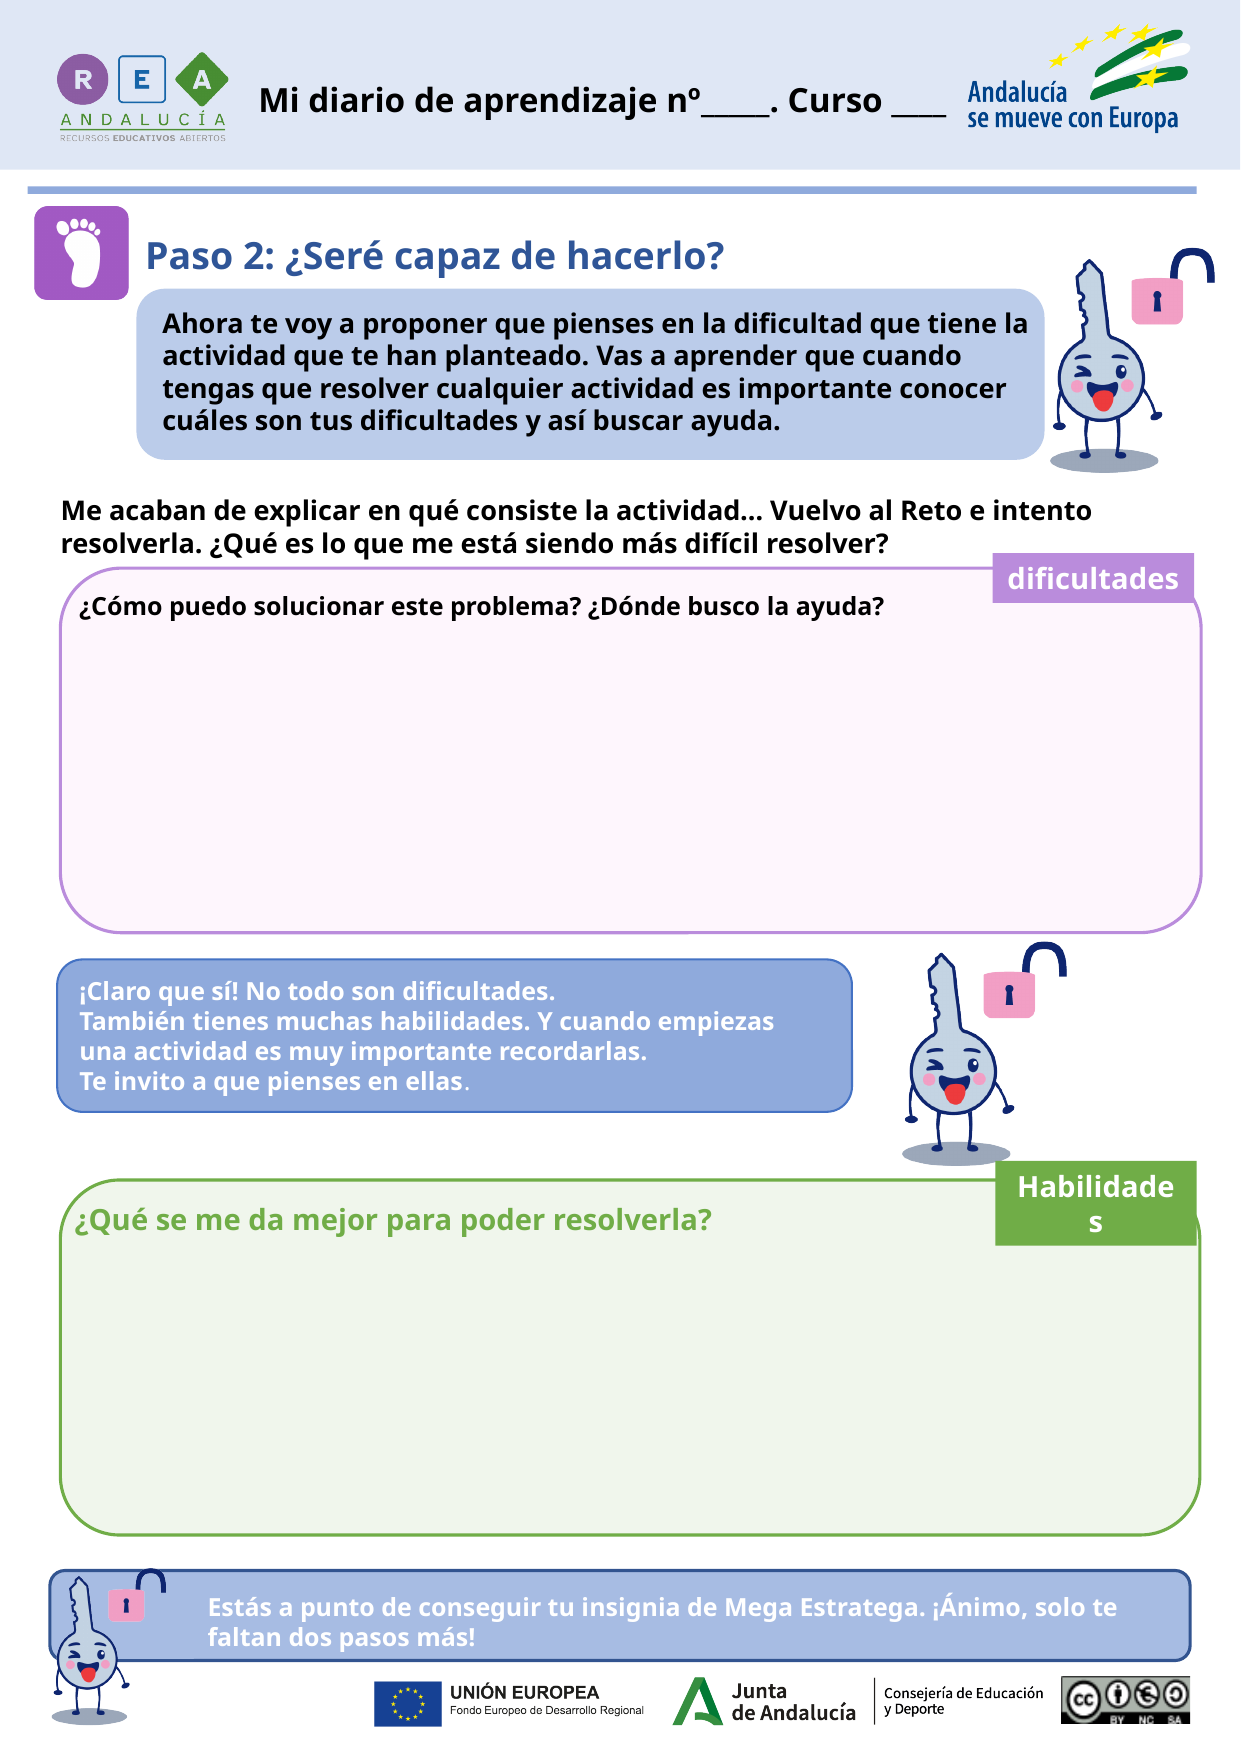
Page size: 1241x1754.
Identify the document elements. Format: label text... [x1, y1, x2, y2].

picture [992, 226, 1241, 487]
text_box [27, 186, 1197, 194]
text_box ¡Claro que sí! No todo son dificultades. También tienes muchas habilidades. Y cuando empiezas una actividad es muy importante recordarlas. Te invito a que pienses en ellas. [57, 959, 844, 1112]
text_box [0, 0, 1241, 170]
text_box ¿Qué se me da mejor para poder resolverla? [59, 1193, 728, 1244]
text_box [136, 288, 1042, 460]
text_box Paso 2: ¿Seré capaz de hacerlo? [130, 224, 741, 285]
picture [844, 920, 1105, 1179]
text_box Habilidades [995, 1160, 1197, 1246]
text_box Estás a punto de conseguir tu insignia de Mega Estratega. ¡Ánimo, solo te faltan dos pasos más! [193, 1584, 1156, 1641]
text_box Ahora te voy a proponer que pienses en la dificultad que tiene la actividad que te han planteado. Vas a aprender que cuando tengas que resolver cualquier actividad es importante conocer cuáles son tus dificultades y así buscar ayuda. [147, 298, 1056, 444]
text_box [60, 568, 1202, 933]
text_box [60, 1179, 1200, 1536]
picture [11, 1553, 193, 1735]
picture [34, 206, 129, 300]
picture [961, 21, 1197, 139]
text_box ¿Cómo puedo solucionar este problema? ¿Dónde busco la ayuda? [64, 582, 901, 628]
text_box Me acaban de explicar en qué consiste la actividad… Vuelvo al Reto e intento resolverla. ¿Qué es lo que me está siendo más difícil resolver? [45, 486, 1187, 567]
text_box Mi diario de aprendizaje nº_____. Curso ____ [243, 71, 961, 127]
text_box [193, 1570, 1191, 1661]
text_box dificultades [992, 553, 1195, 603]
picture [353, 1652, 1191, 1740]
picture [43, 47, 242, 146]
